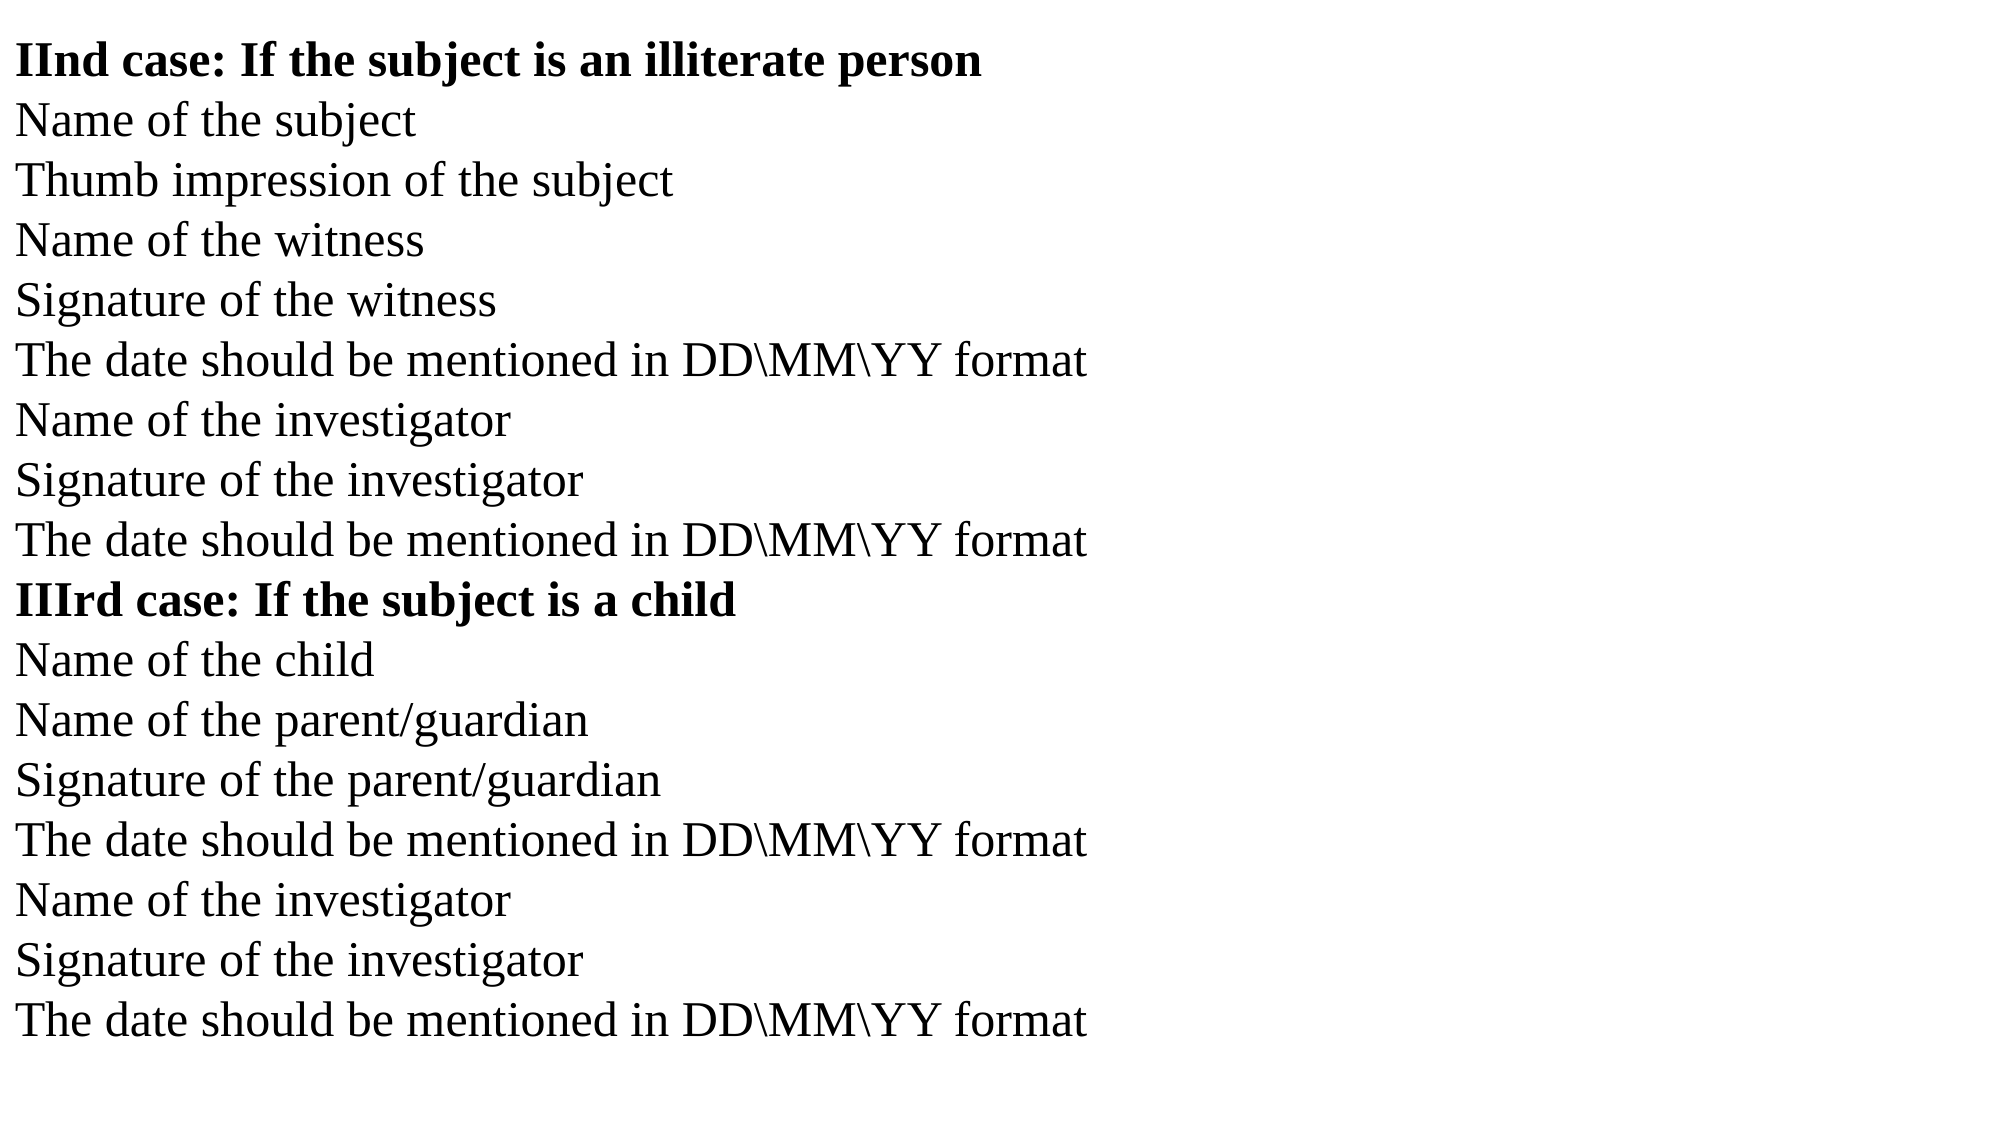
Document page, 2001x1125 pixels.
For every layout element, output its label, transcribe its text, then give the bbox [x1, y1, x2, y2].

text_box IInd case: If the subject is an illiterate person Name of the subject Thumb impression of the subject Name of the witness Signature of the witness The date should be mentioned in DD\MM\YY format Name of the investigator Signature of the investigator The date should be mentioned in DD\MM\YY format IIIrd case: If the subject is a child Name of the child Name of the parent/guardian Signature of the parent/guardian The date should be mentioned in DD\MM\YY format Name of the investigator Signature of the investigator The date should be mentioned in DD\MM\YY format [0, 19, 1940, 1125]
